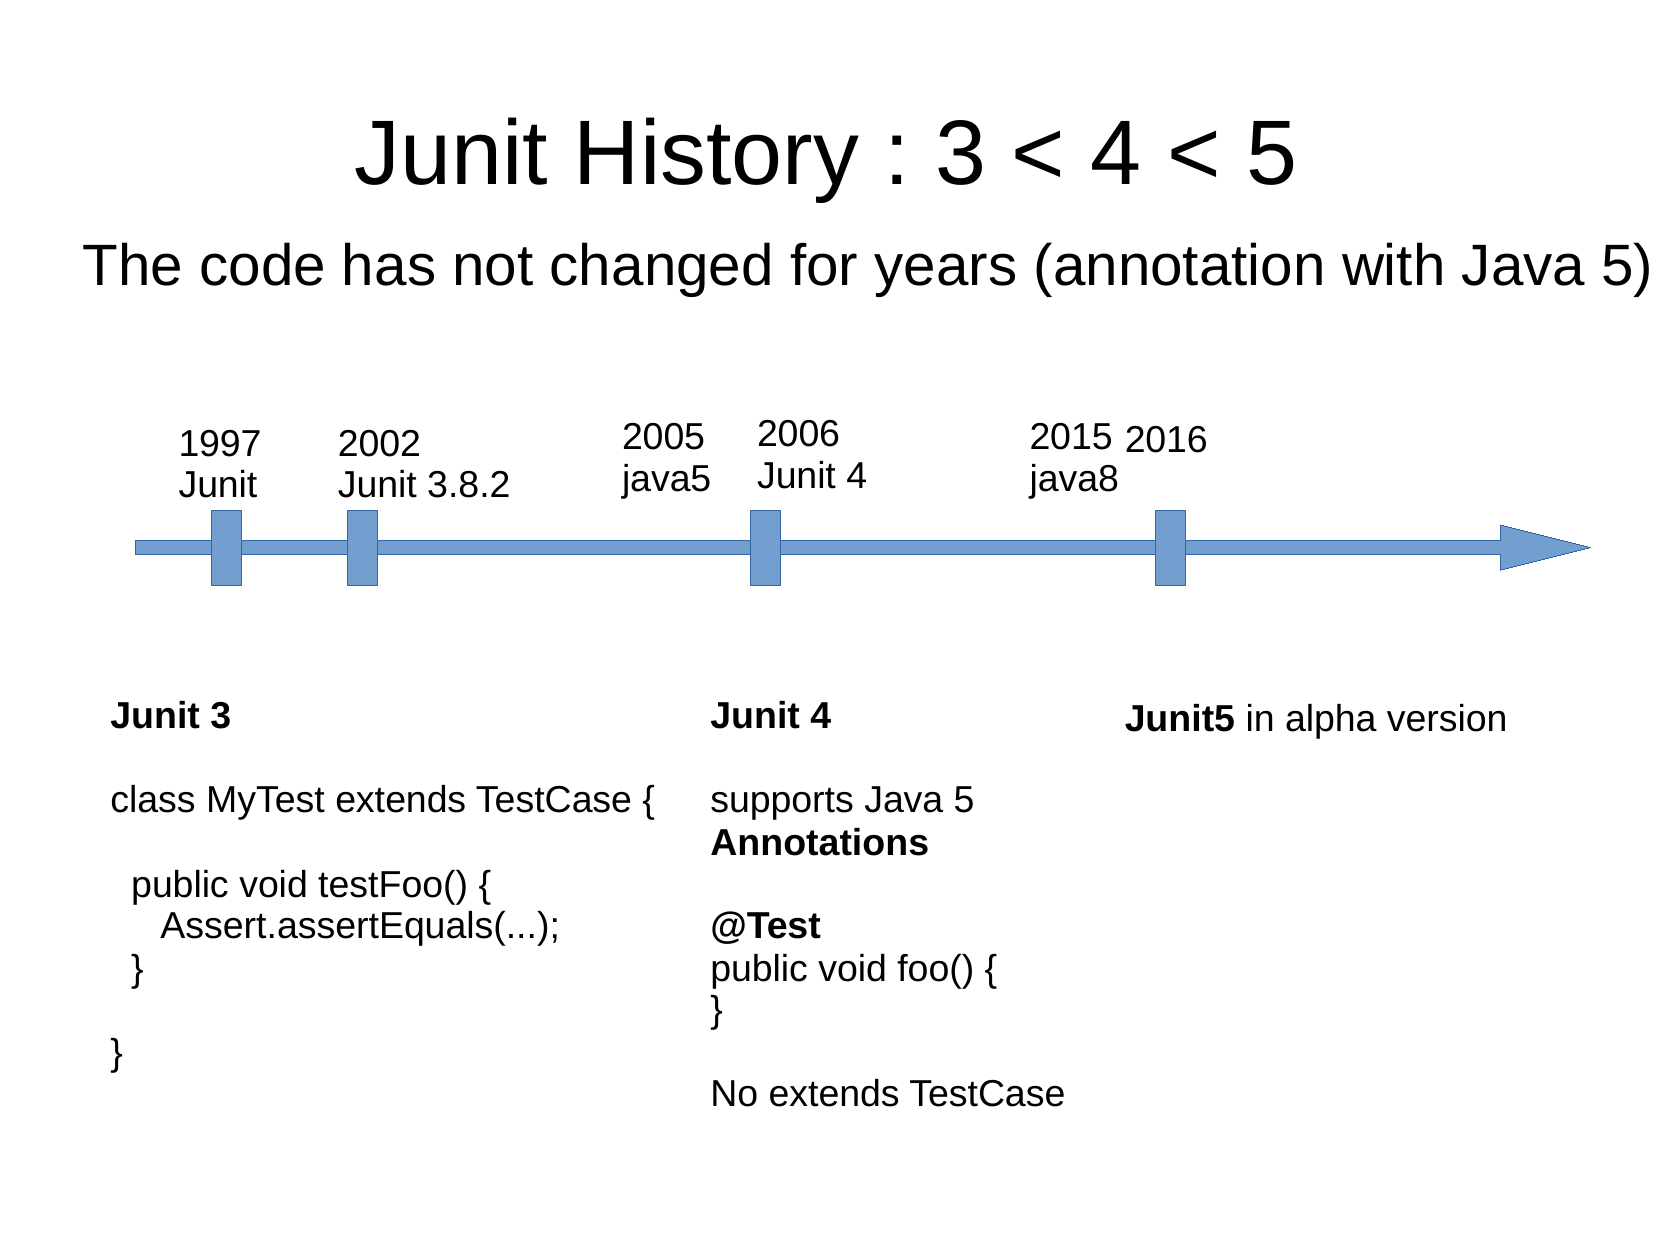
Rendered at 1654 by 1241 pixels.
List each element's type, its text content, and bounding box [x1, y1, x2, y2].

title Junit History : 3 < 4 < 5 [82, 49, 1571, 225]
text_box [135, 510, 1591, 586]
text_box 2006 Junit 4 [742, 405, 1006, 504]
text_box Junit5 in alpha version [1110, 690, 1523, 747]
text_box Junit 3 class MyTest extends TestCase { public void testFoo() { Assert.assertEquals(...); } } [95, 687, 670, 1081]
text_box 2015 java8 [1014, 408, 1150, 508]
text_box The code has not changed for years (annotation with Java 5) [67, 225, 1654, 305]
text_box 1997 Junit [163, 414, 279, 514]
text_box 2005 java5 [607, 408, 743, 507]
text_box 2002 Junit 3.8.2 [323, 414, 586, 514]
text_box 2016 [1150, 410, 1373, 468]
text_box Junit 4 supports Java 5 Annotations @Test public void foo() { } No extends TestCase [695, 687, 1081, 1207]
